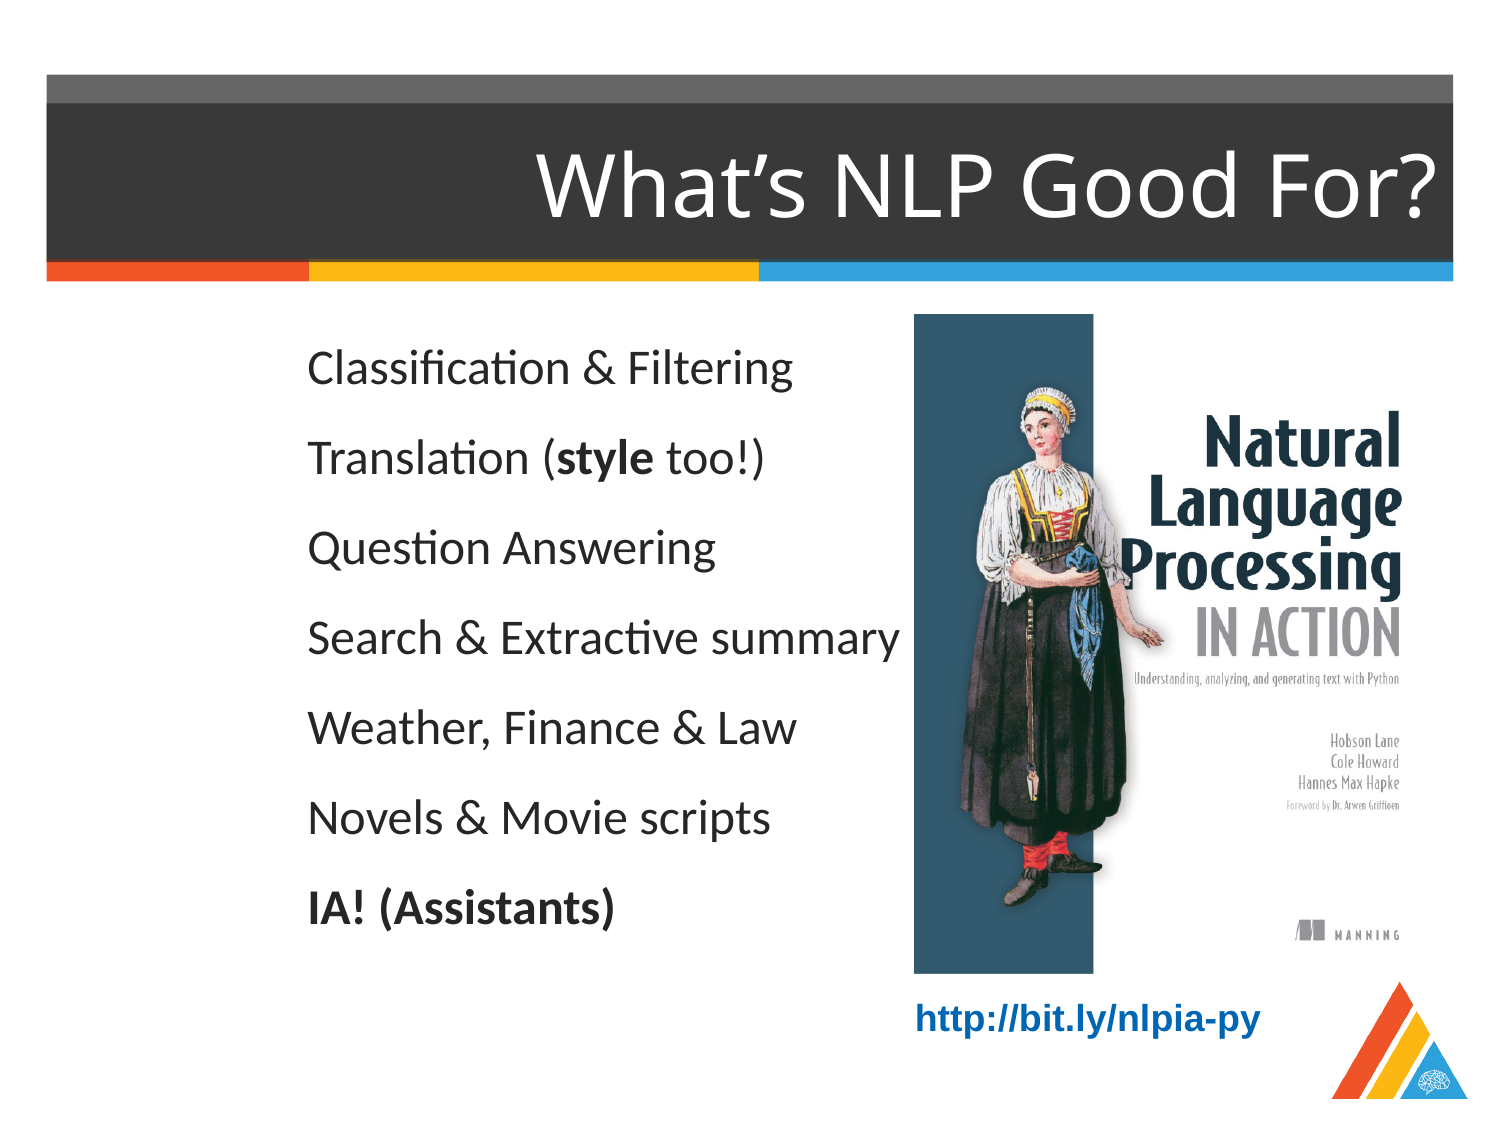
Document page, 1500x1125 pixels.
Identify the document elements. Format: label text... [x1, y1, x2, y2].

title What’s NLP Good For? [46, 103, 1454, 263]
picture [914, 314, 1441, 974]
text_box http://bit.ly/nlpia-py [900, 990, 1340, 1089]
picture [1331, 981, 1468, 1099]
list Classification & Filtering Translation (style too!) Question Answering Search & Extractive summary Weather, Finance & Law Novels & Movie scripts IA! (Assistants) [292, 296, 1454, 1040]
